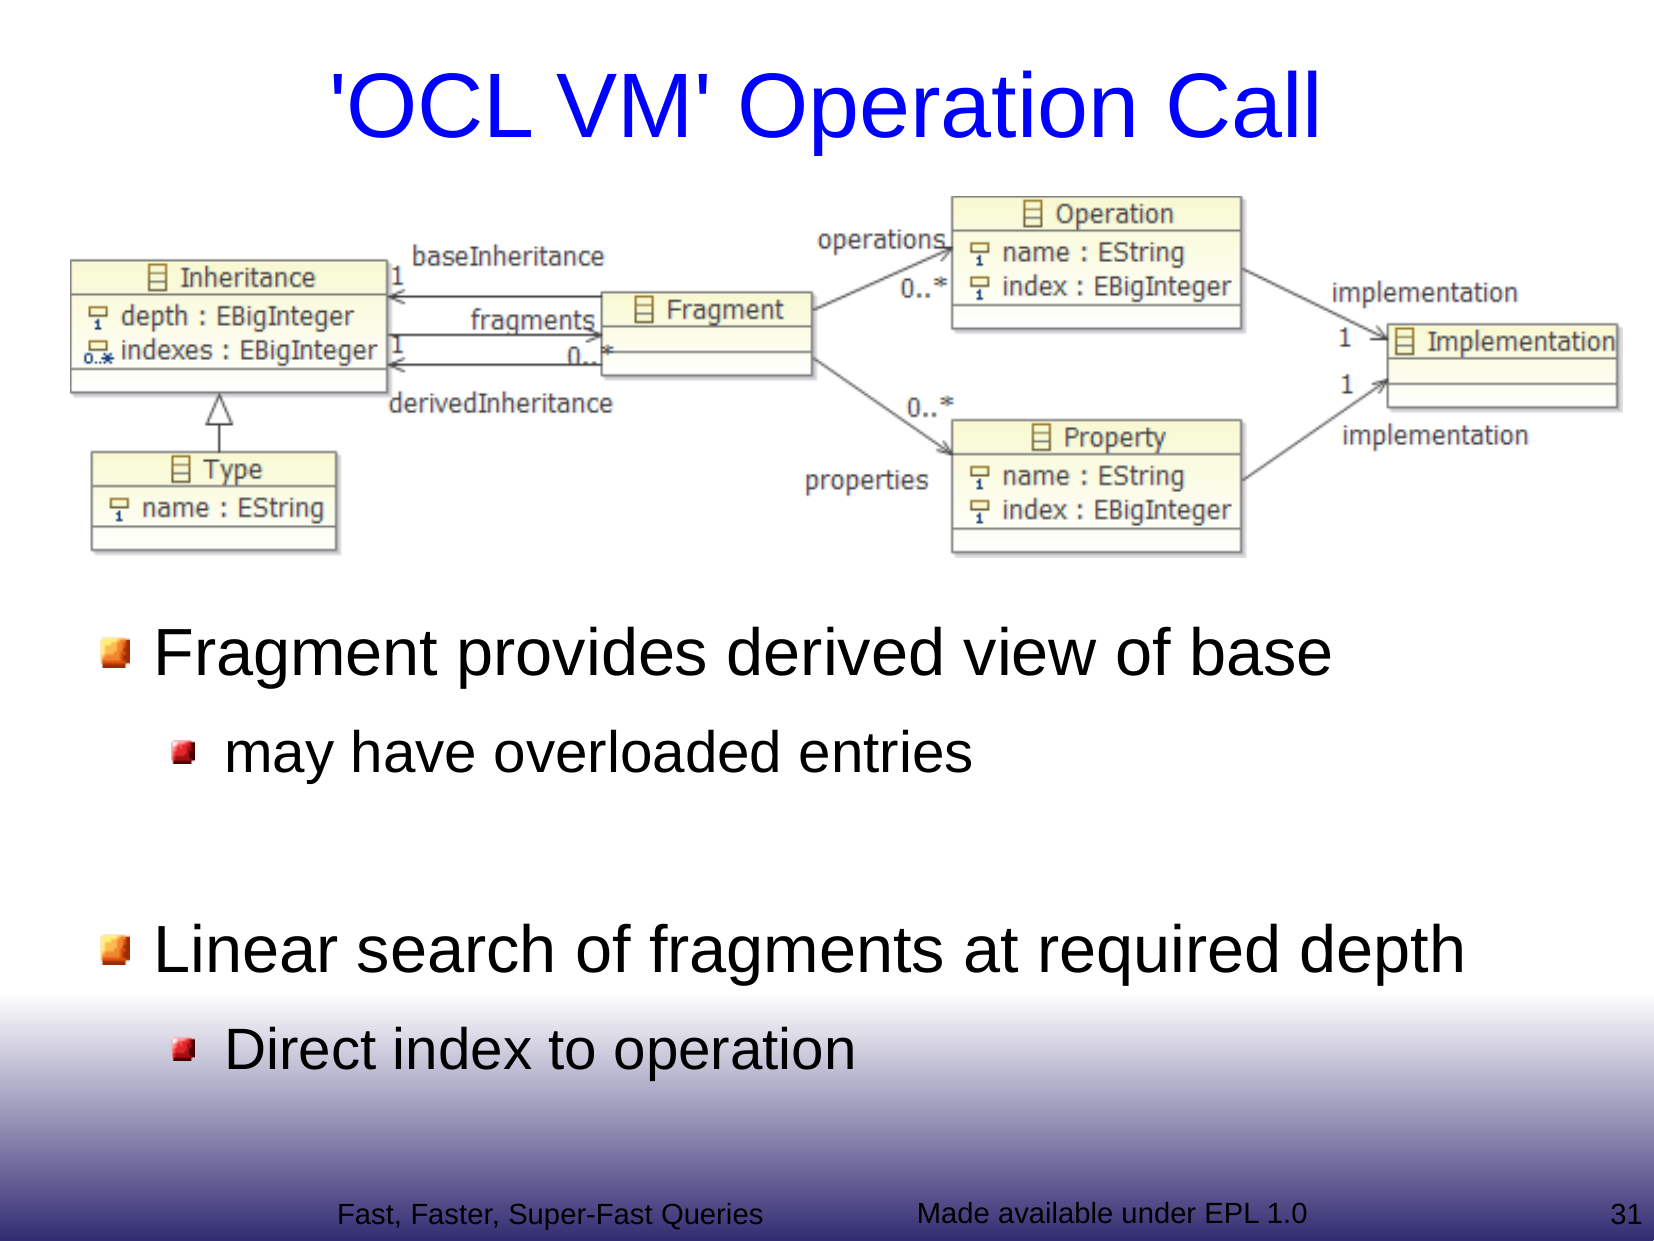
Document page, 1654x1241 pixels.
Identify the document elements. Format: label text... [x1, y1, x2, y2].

title 'OCL VM' Operation Call [82, 49, 1571, 162]
list Fragment provides derived view of base may have overloaded entries Linear search of fragments at required depth Direct index to operation [82, 615, 1571, 1175]
picture [70, 196, 1623, 558]
